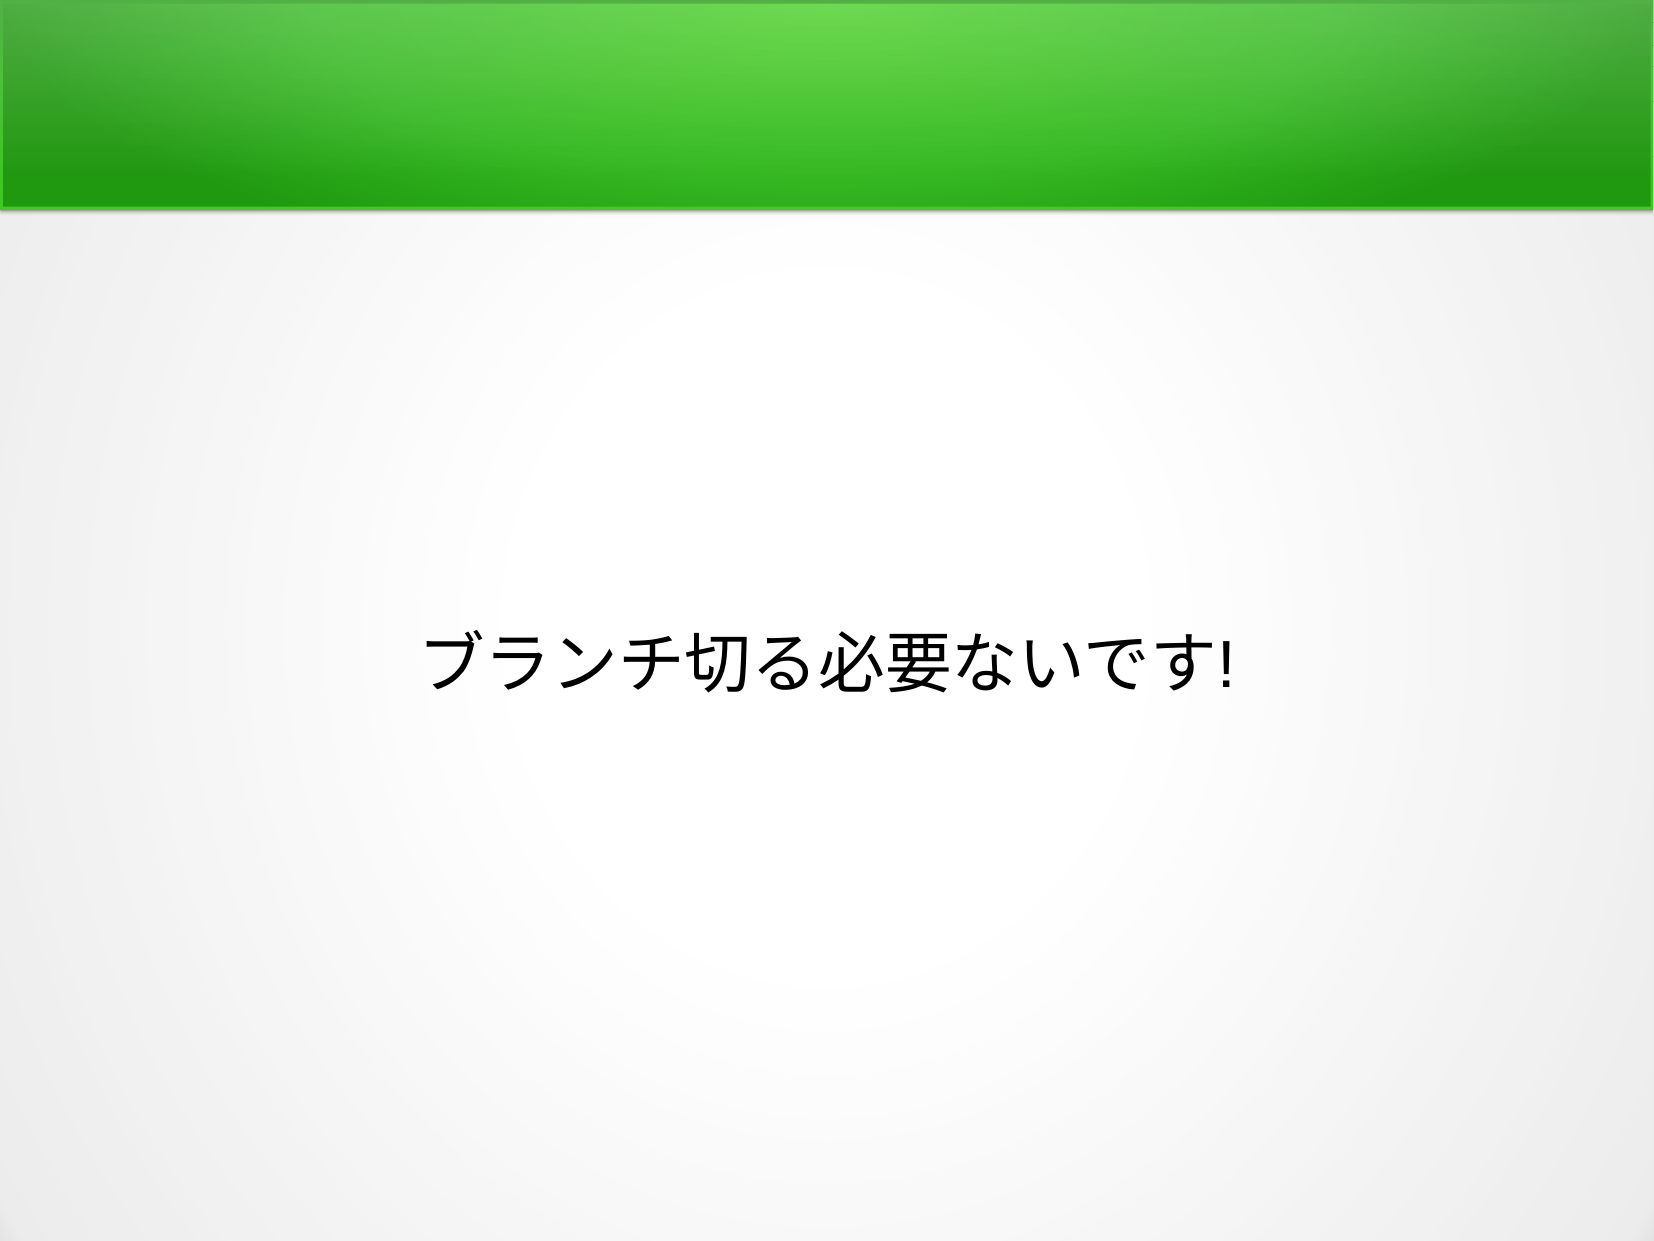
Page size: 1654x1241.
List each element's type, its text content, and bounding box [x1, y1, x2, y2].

subtitle ブランチ切る必要ないです! [82, 299, 1571, 1019]
